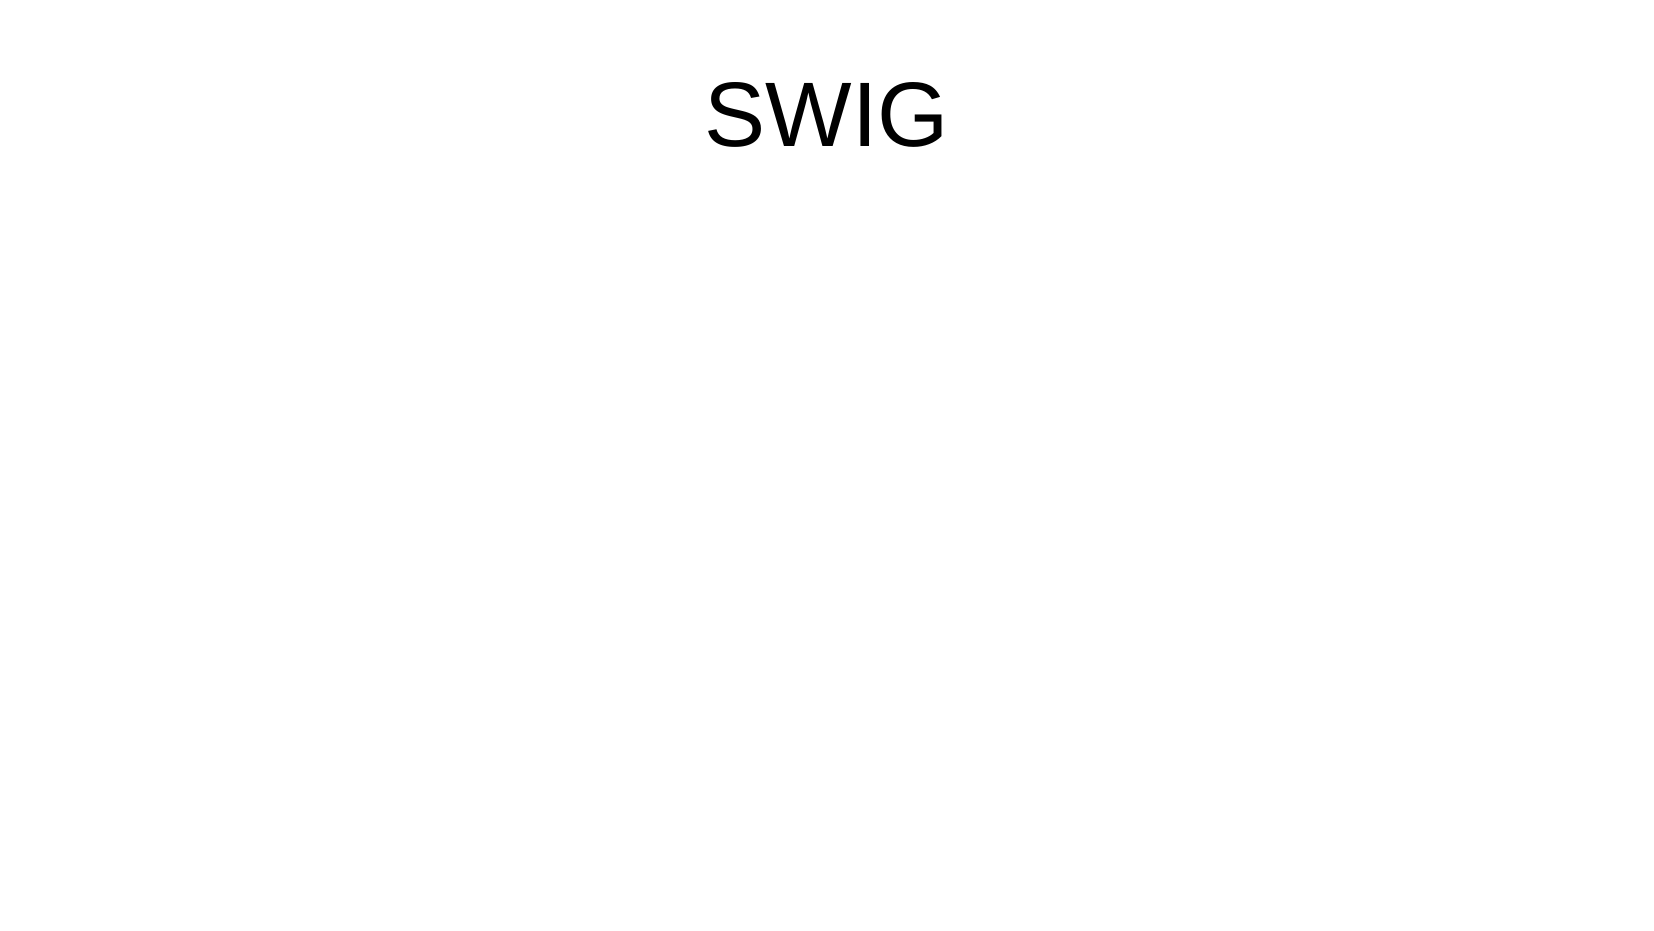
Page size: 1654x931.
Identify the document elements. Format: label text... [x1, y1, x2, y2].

title SWIG [82, 37, 1571, 193]
